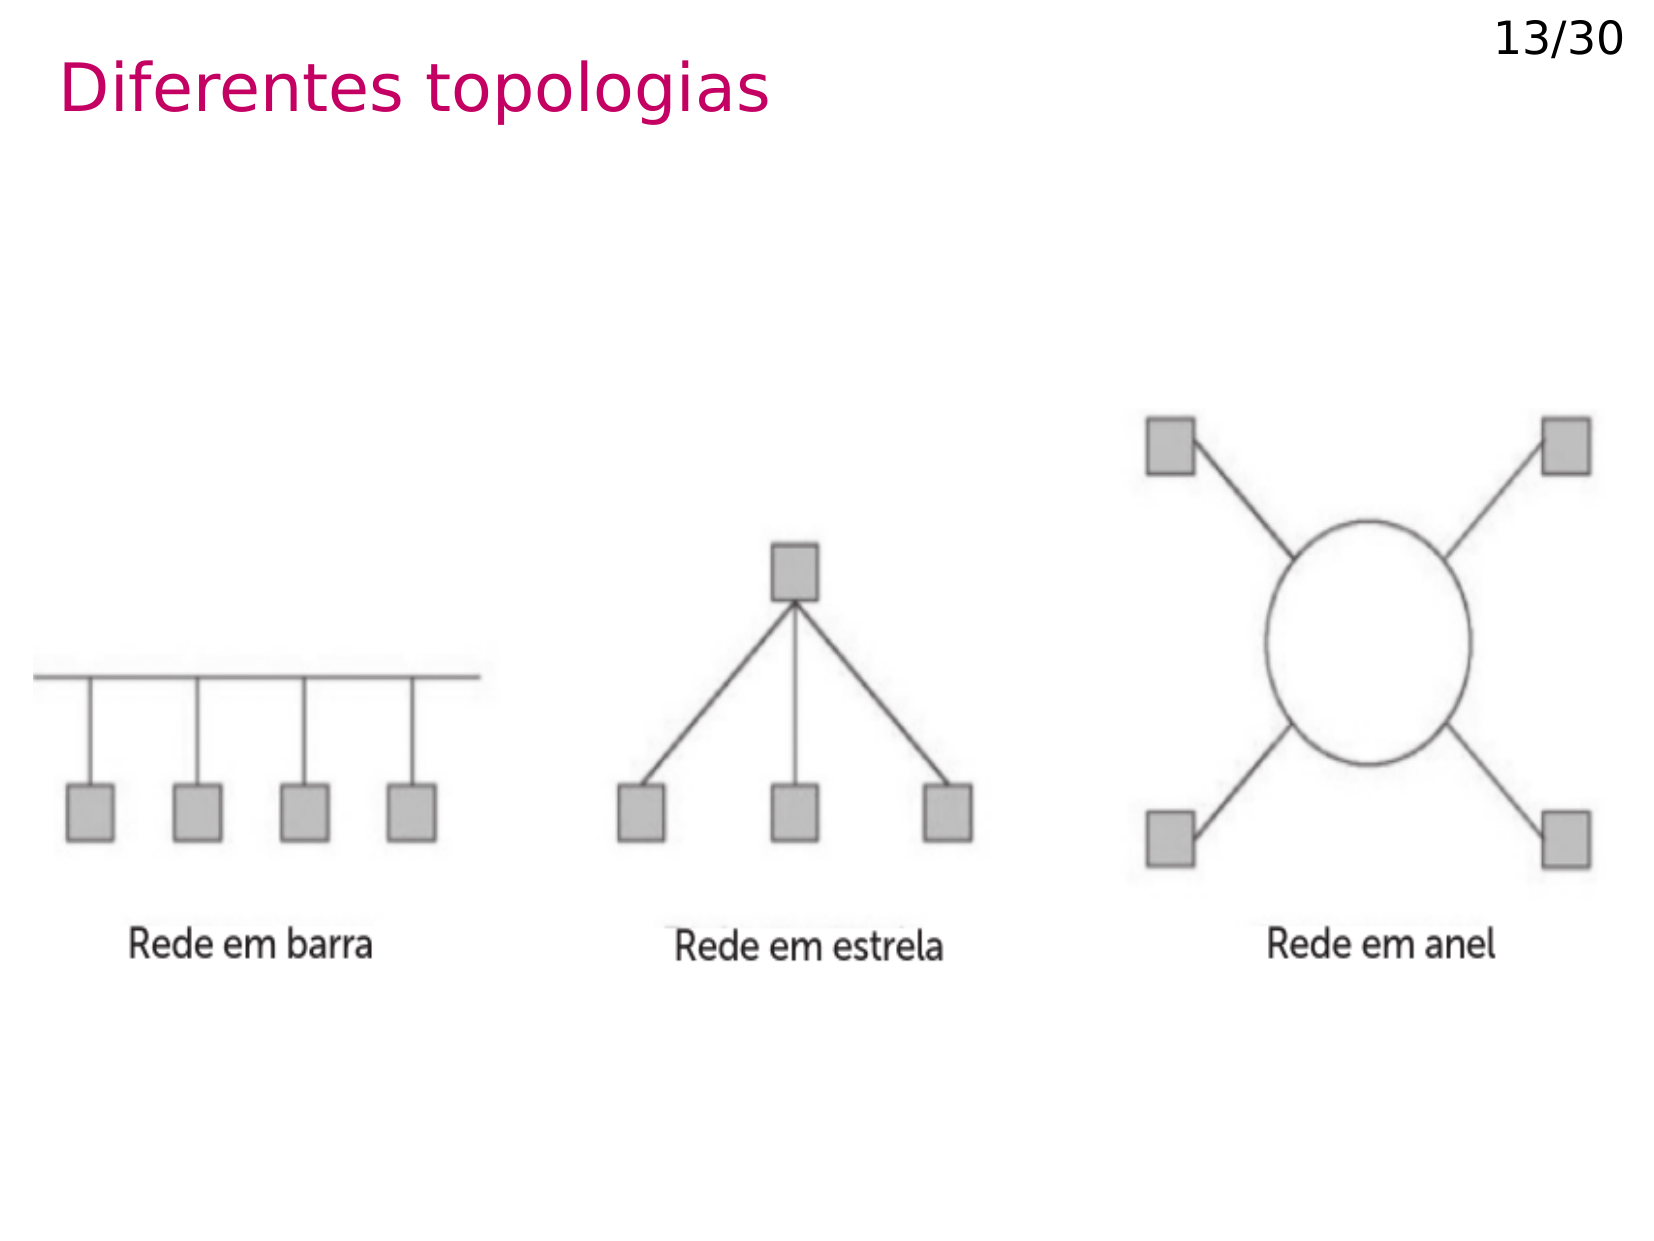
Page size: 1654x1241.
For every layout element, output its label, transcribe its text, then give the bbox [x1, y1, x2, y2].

picture [33, 404, 1606, 976]
title Diferentes topologias [59, 29, 1625, 148]
